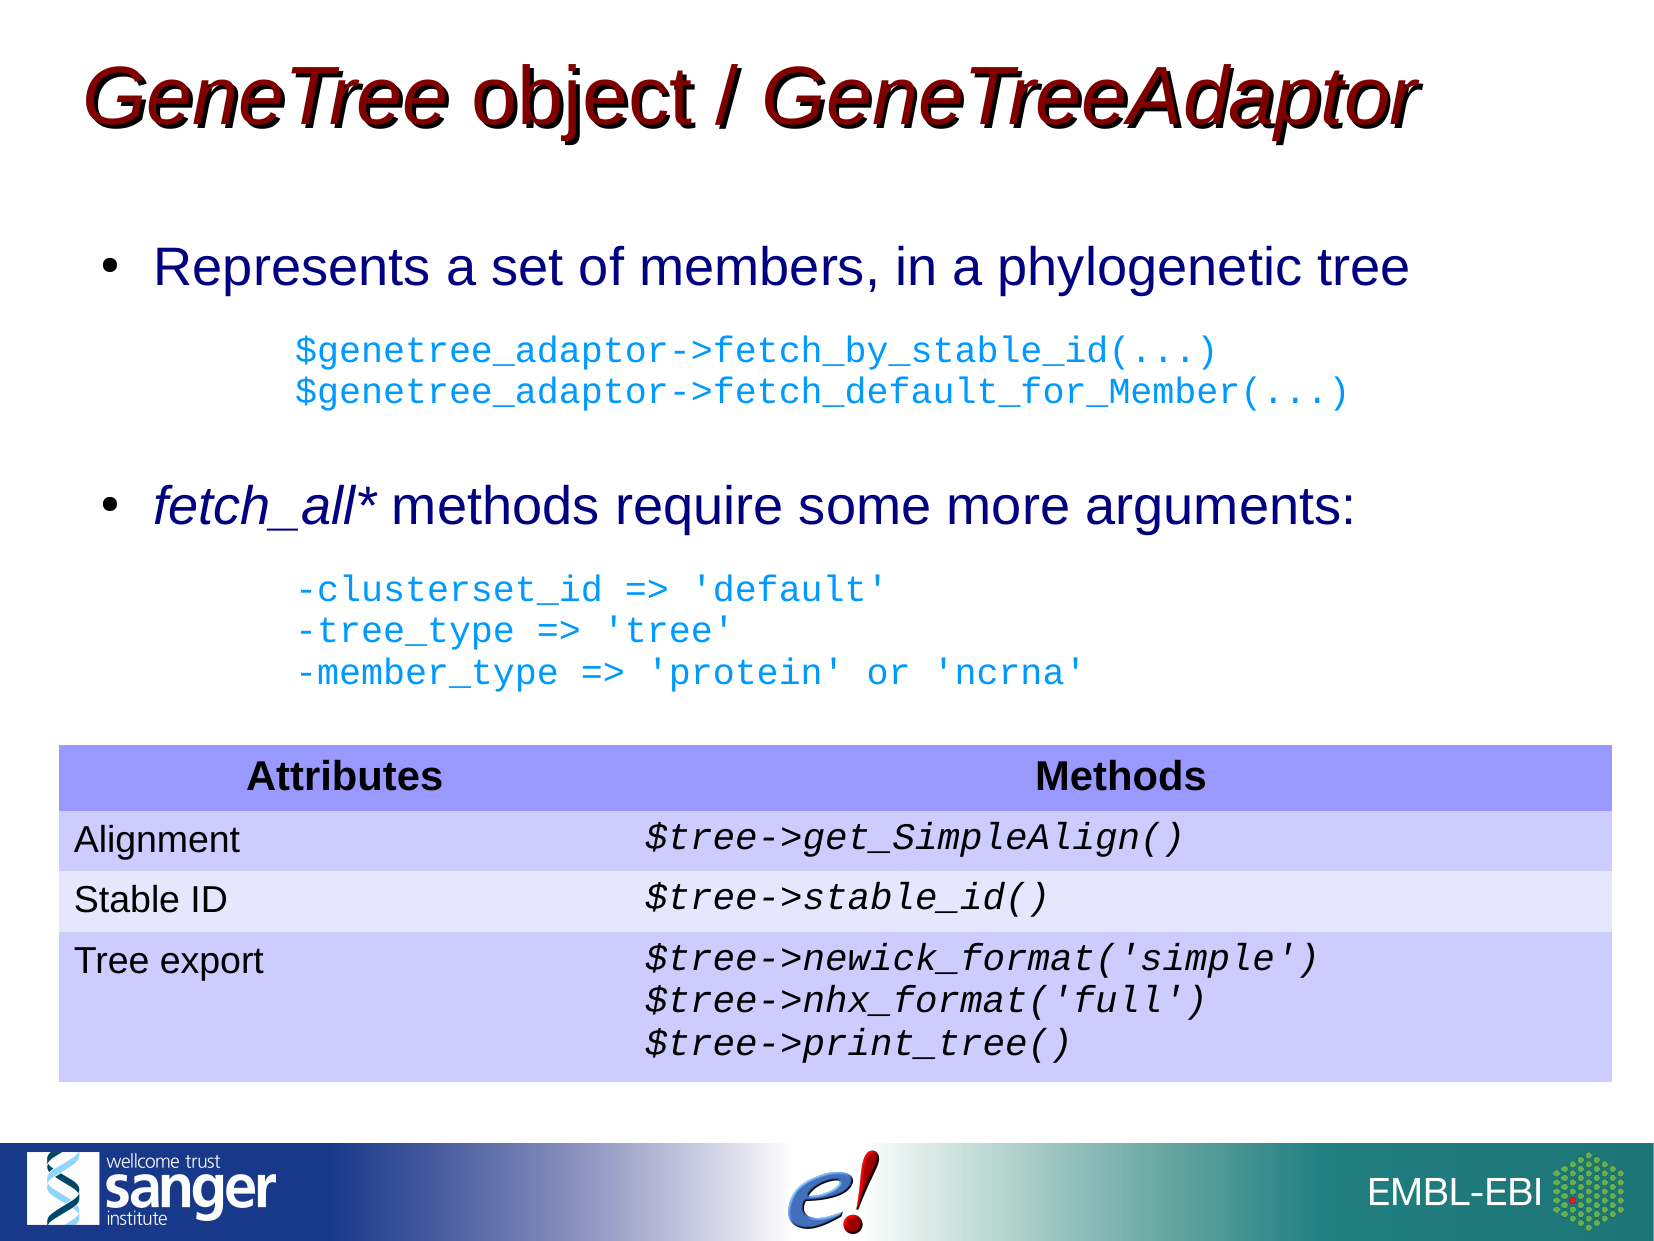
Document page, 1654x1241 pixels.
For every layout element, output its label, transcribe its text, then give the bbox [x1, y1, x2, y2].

table_cell $tree->get_SimpleAlign() [630, 811, 1612, 871]
title GeneTree object / GeneTreeAdaptor [82, 49, 1571, 236]
table_cell Alignment [59, 811, 630, 871]
list Represents a set of members, in a phylogenetic tree $genetree_adaptor->fetch_by_stable_id(...) $genetree_adaptor->fetch_default_for_Member(...) fetch_all* methods require some more arguments: -clusterset_id => 'default' -tree_type => 'tree' -member_type => 'protein' or 'ncrna' [82, 236, 1595, 745]
table_cell Tree export [59, 932, 630, 1082]
table_cell $tree->stable_id() [630, 871, 1612, 932]
table_header Methods [630, 745, 1612, 811]
picture [0, 1143, 1654, 1241]
table_cell $tree->newick_format('simple') $tree->nhx_format('full') $tree->print_tree() [630, 932, 1612, 1082]
table_header Attributes [59, 745, 630, 811]
table_cell Stable ID [59, 871, 630, 932]
